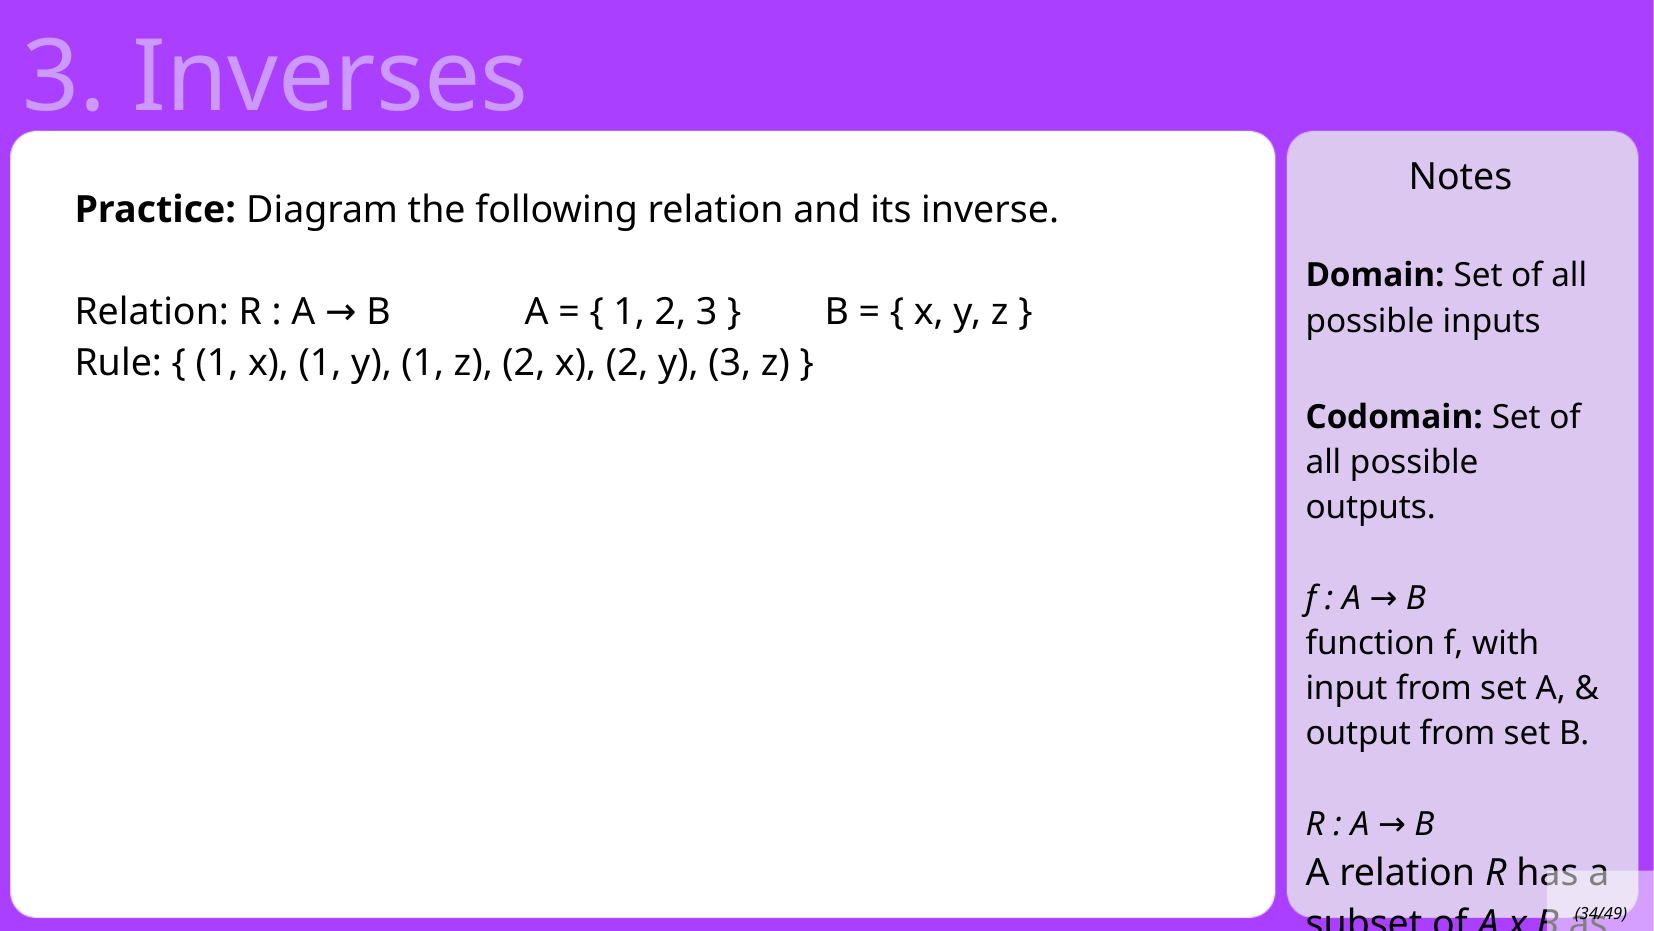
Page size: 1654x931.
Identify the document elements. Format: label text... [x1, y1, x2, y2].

picture [0, 0, 1654, 931]
picture [1352, 918, 1364, 931]
picture [1437, 918, 1449, 931]
text_box Notes Domain: Set of all possible inputs Codomain: Set of all possible outputs. f : A → B function f, with input from set A, & output from set B. R : A → B A relation R has a subset of A x B as its rule. [1290, 141, 1631, 819]
picture [1393, 918, 1403, 924]
text_box Practice: Diagram the following relation and its inverse. Relation: R : A → B A = { 1, 2, 3 } B = { x, y, z } Rule: { (1, x), (1, y), (1, z), (2, x), (2, y), (3, z) } [74, 182, 1234, 351]
picture [1485, 913, 1492, 925]
text_box (<number>/49) [1546, 877, 1654, 931]
title 3. Inverses [22, 13, 1511, 130]
